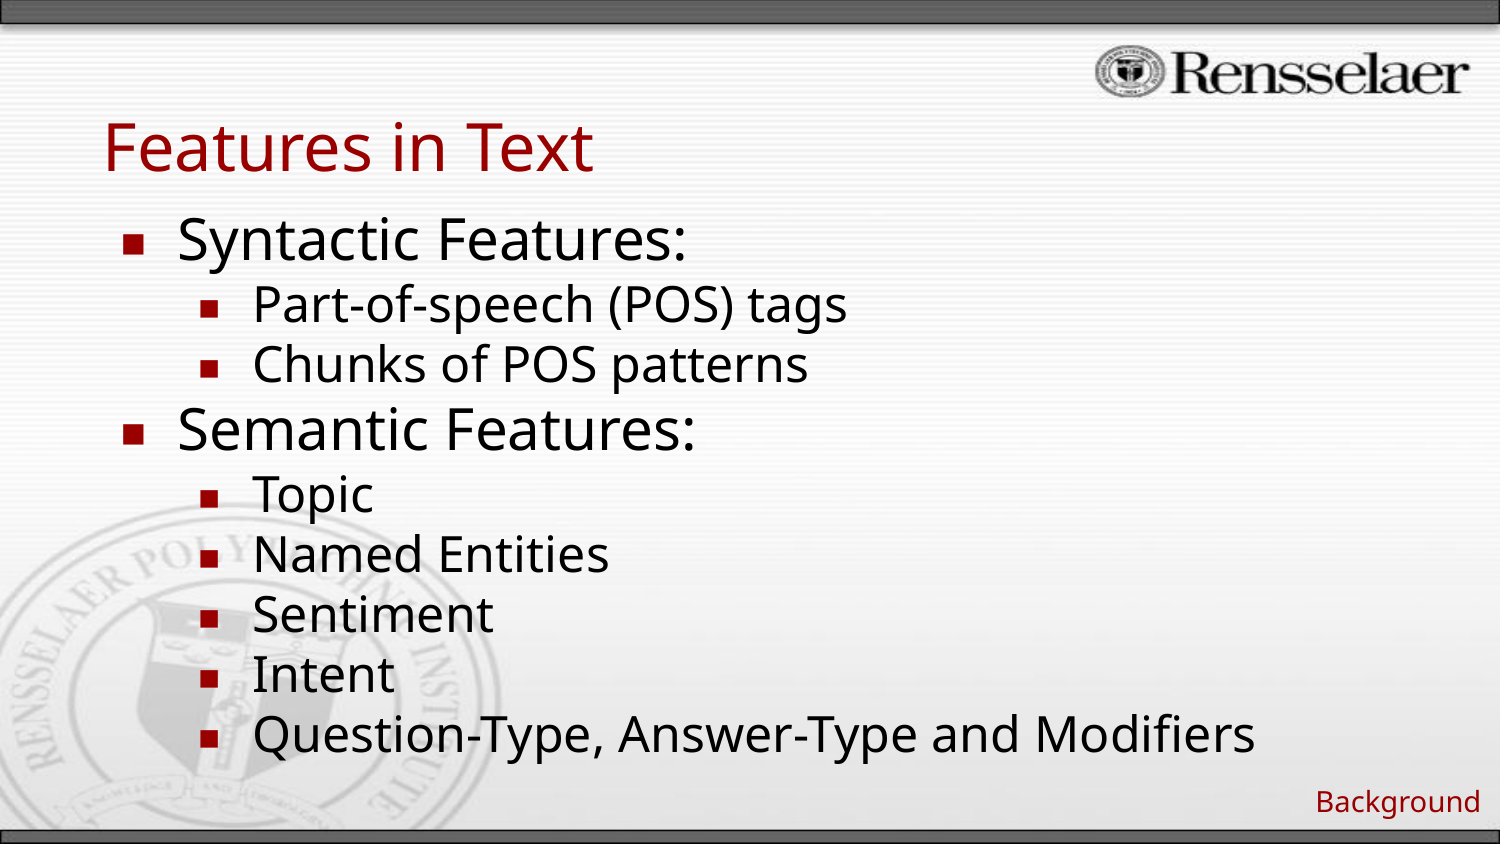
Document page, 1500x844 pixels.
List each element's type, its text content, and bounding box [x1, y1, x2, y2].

list Syntactic Features: Part-of-speech (POS) tags Chunks of POS patterns Semantic Features: Topic Named Entities Sentiment Intent Question-Type, Answer-Type and Modifiers [87, 187, 1369, 769]
picture [0, 0, 1500, 844]
text_box Background [1296, 768, 1500, 816]
title Features in Text [87, 102, 1413, 188]
